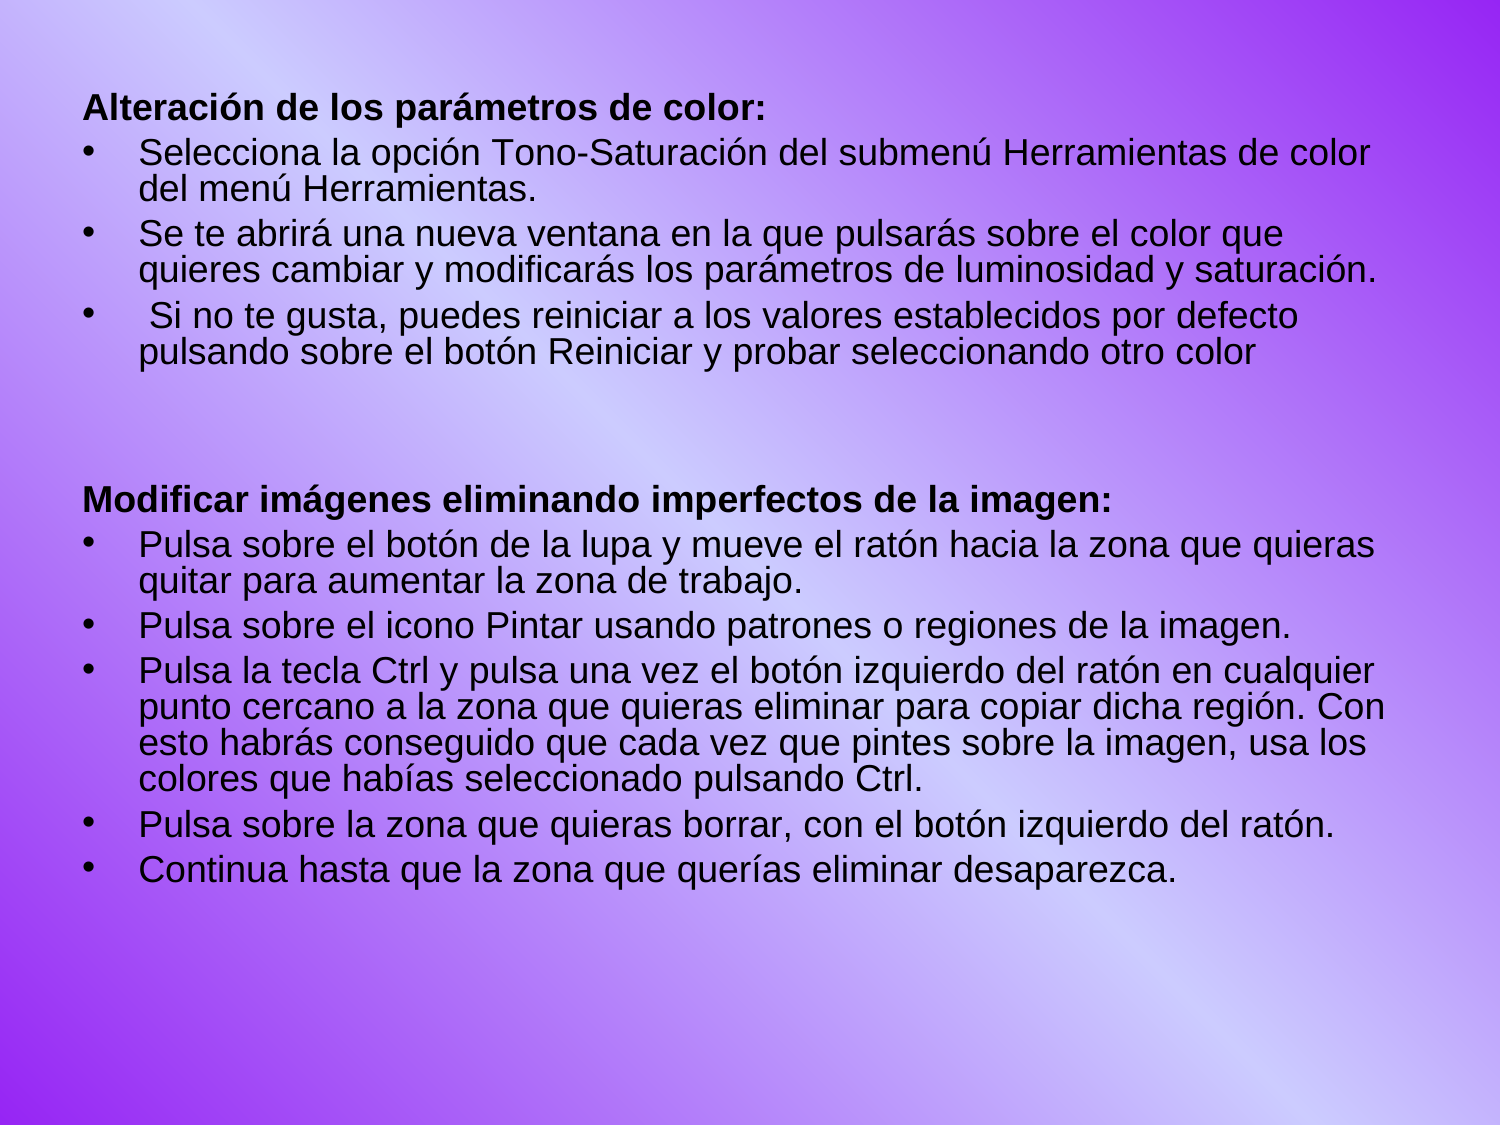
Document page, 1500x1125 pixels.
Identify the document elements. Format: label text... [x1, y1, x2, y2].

list Alteración de los parámetros de color: Selecciona la opción Tono-Saturación del submenú Herramientas de color del menú Herramientas. Se te abrirá una nueva ventana en la que pulsarás sobre el color que quieres cambiar y modificarás los parámetros de luminosidad y saturación. Si no te gusta, puedes reiniciar a los valores establecidos por defecto pulsando sobre el botón Reiniciar y probar seleccionando otro color Modificar imágenes eliminando imperfectos de la imagen: Pulsa sobre el botón de la lupa y mueve el ratón hacia la zona que quieras quitar para aumentar la zona de trabajo. Pulsa sobre el icono Pintar usando patrones o regiones de la imagen. Pulsa la tecla Ctrl y pulsa una vez el botón izquierdo del ratón en cualquier punto cercano a la zona que quieras eliminar para copiar dicha región. Con esto habrás conseguido que cada vez que pintes sobre la imagen, usa los colores que habías seleccionado pulsando Ctrl. Pulsa sobre la zona que quieras borrar, con el botón izquierdo del ratón. Continua hasta que la zona que querías eliminar desaparezca. [67, 29, 1418, 1034]
